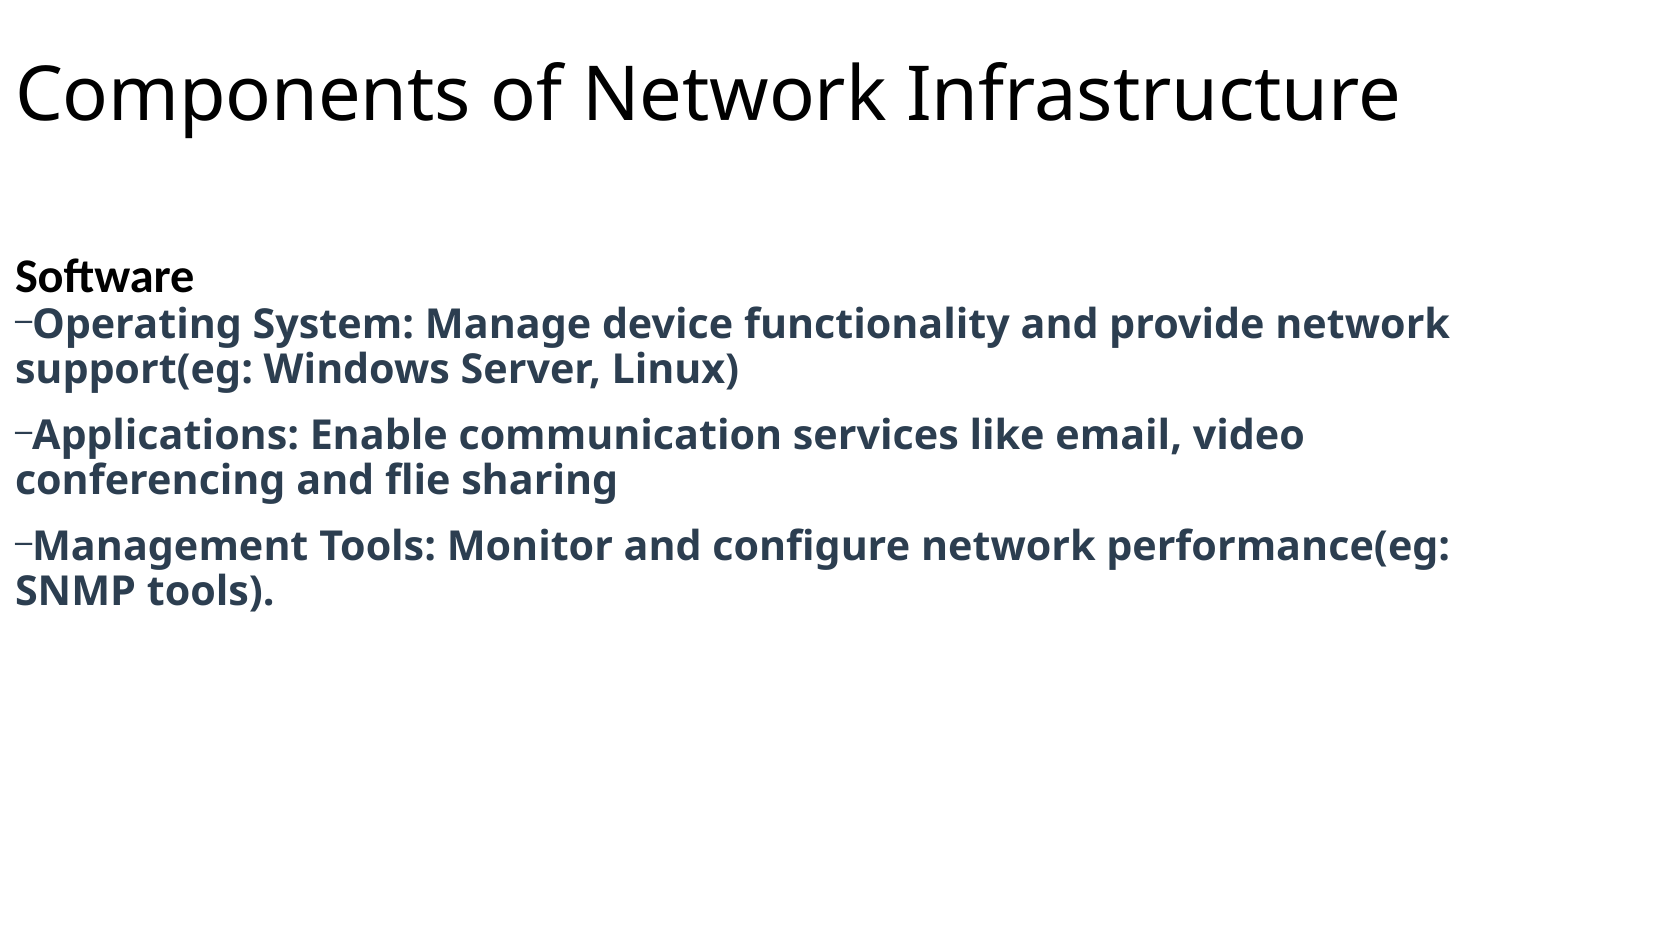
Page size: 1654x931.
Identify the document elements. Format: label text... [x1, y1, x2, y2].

list Software Operating System: Manage device functionality and provide network support(eg: Windows Server, Linux) Applications: Enable communication services like email, video conferencing and flie sharing Management Tools: Monitor and configure network performance(eg: SNMP tools). [0, 243, 1536, 864]
title Components of Network Infrastructure [0, 36, 1536, 155]
